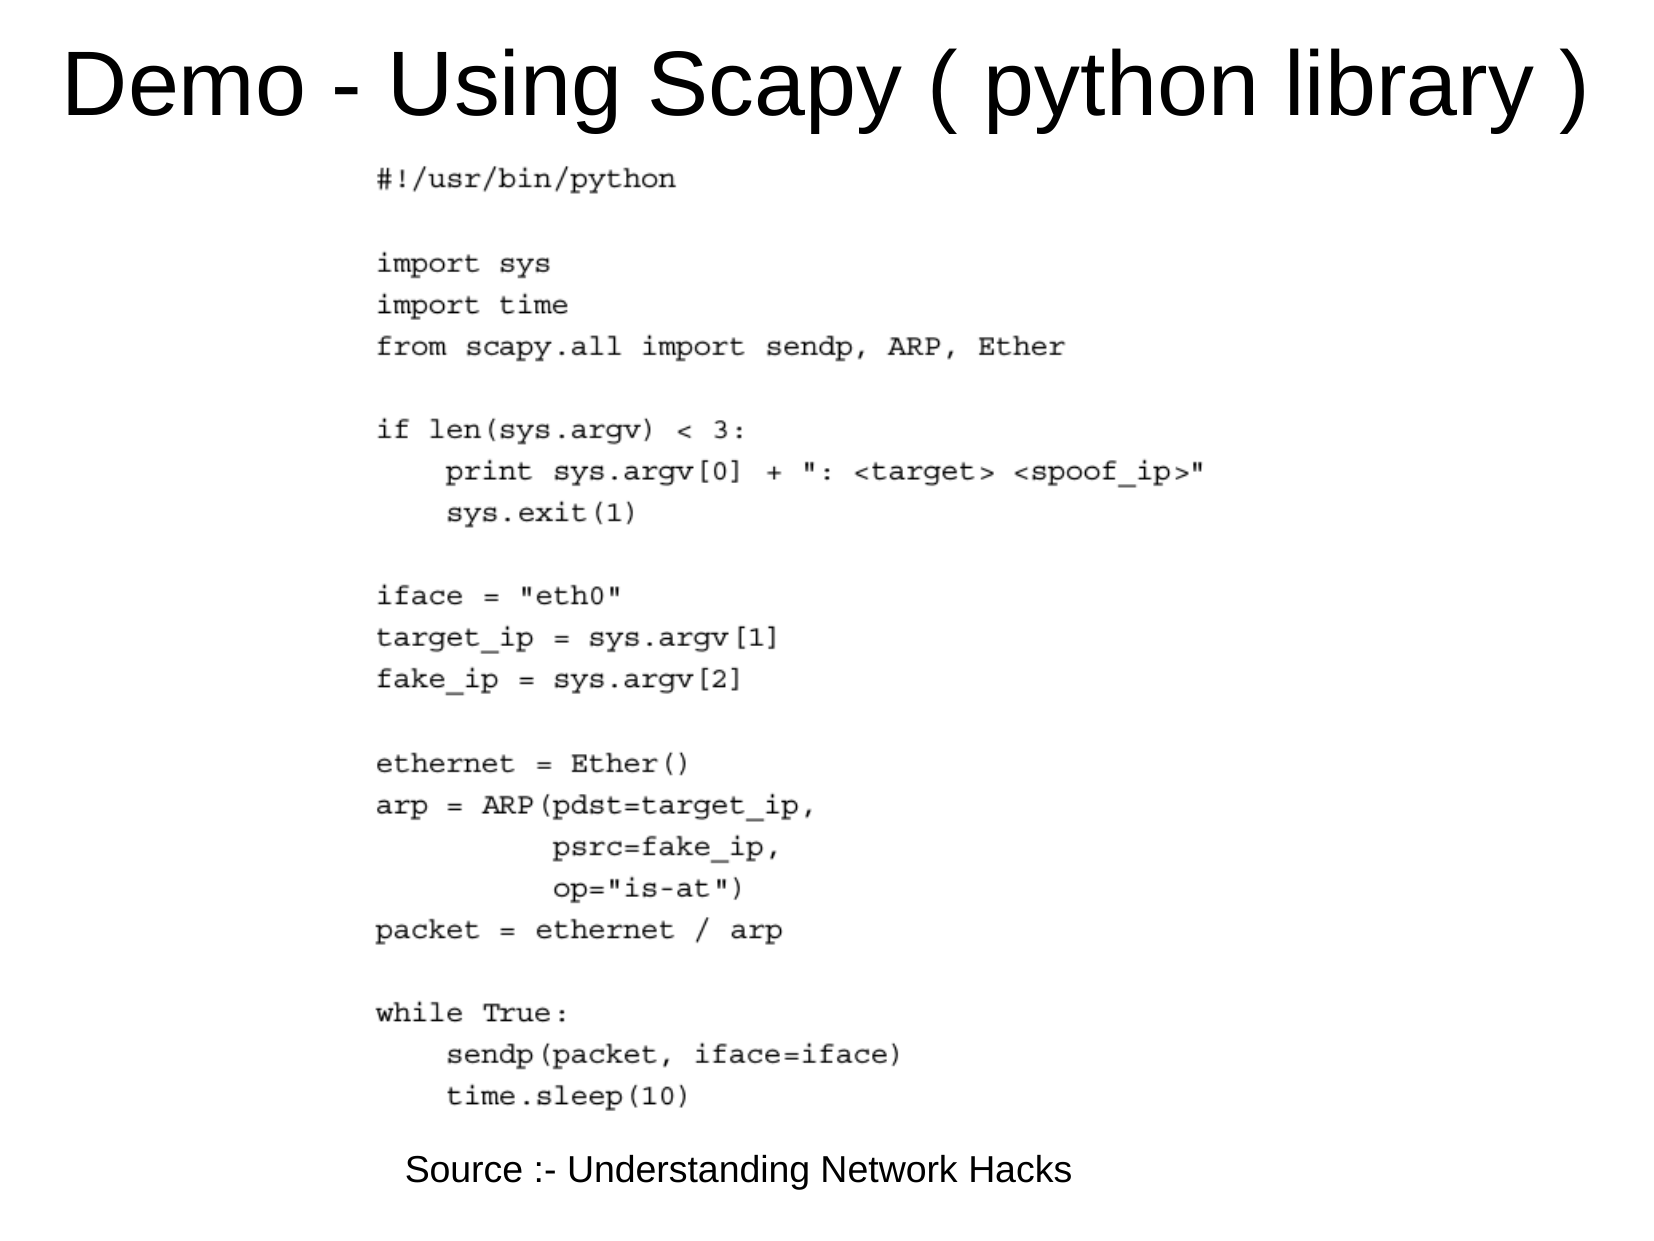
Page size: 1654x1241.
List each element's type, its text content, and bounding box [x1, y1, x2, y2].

text_box Source :- Understanding Network Hacks [390, 1141, 1501, 1241]
title Demo - Using Scapy ( python library ) [61, 2, 1593, 166]
picture [360, 149, 1291, 1127]
